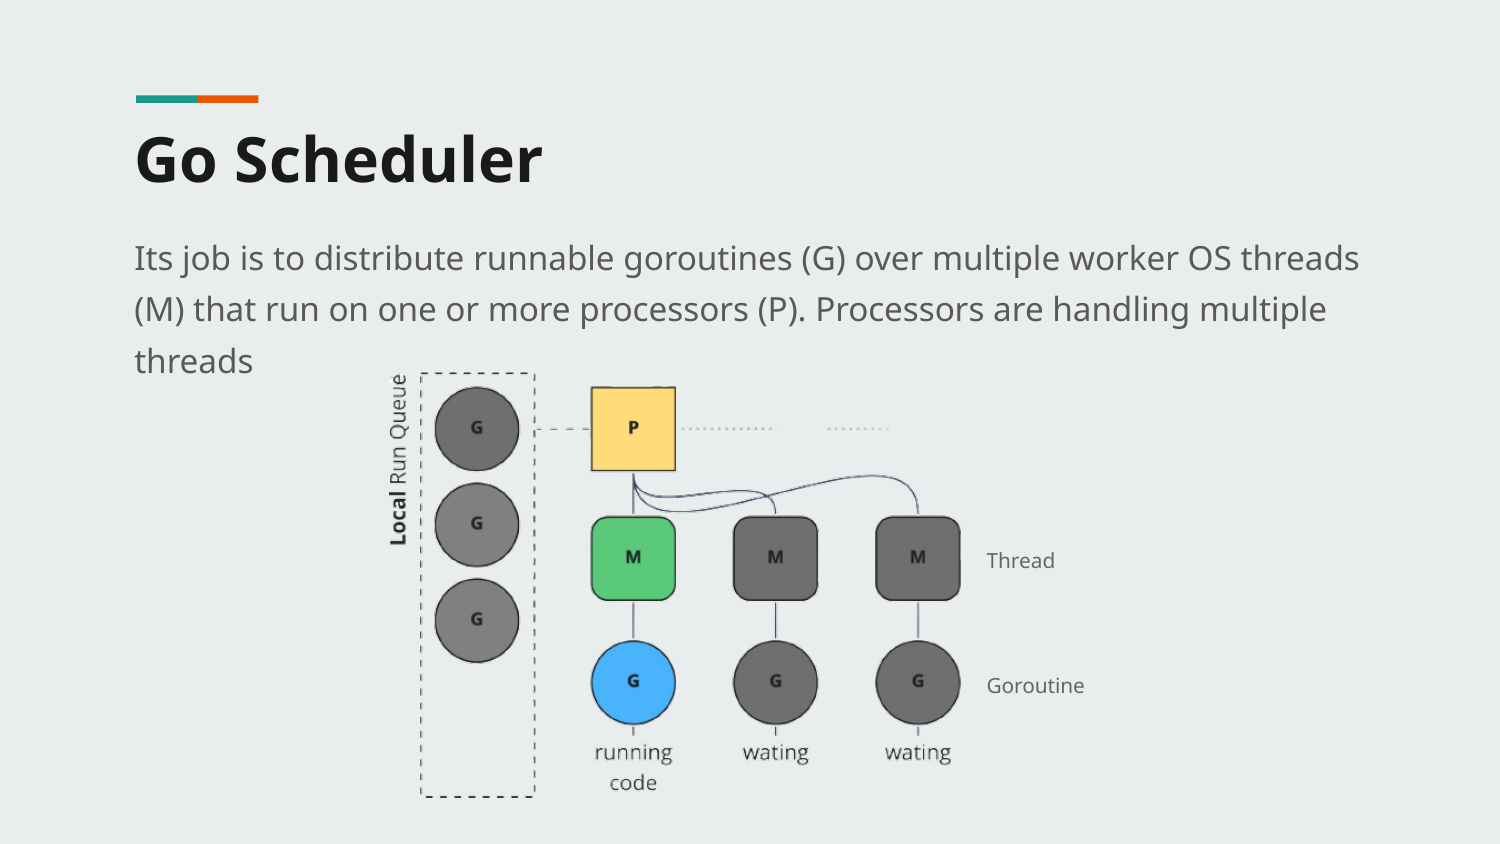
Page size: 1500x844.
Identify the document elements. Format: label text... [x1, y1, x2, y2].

title Go Scheduler [119, 104, 1381, 247]
text_box Thread Goroutine [971, 507, 1213, 713]
picture [389, 371, 1111, 798]
subtitle Its job is to distribute runnable goroutines (G) over multiple worker OS threads (M) that run on one or more processors (P). Processors are handling multiple threads [119, 247, 1381, 649]
